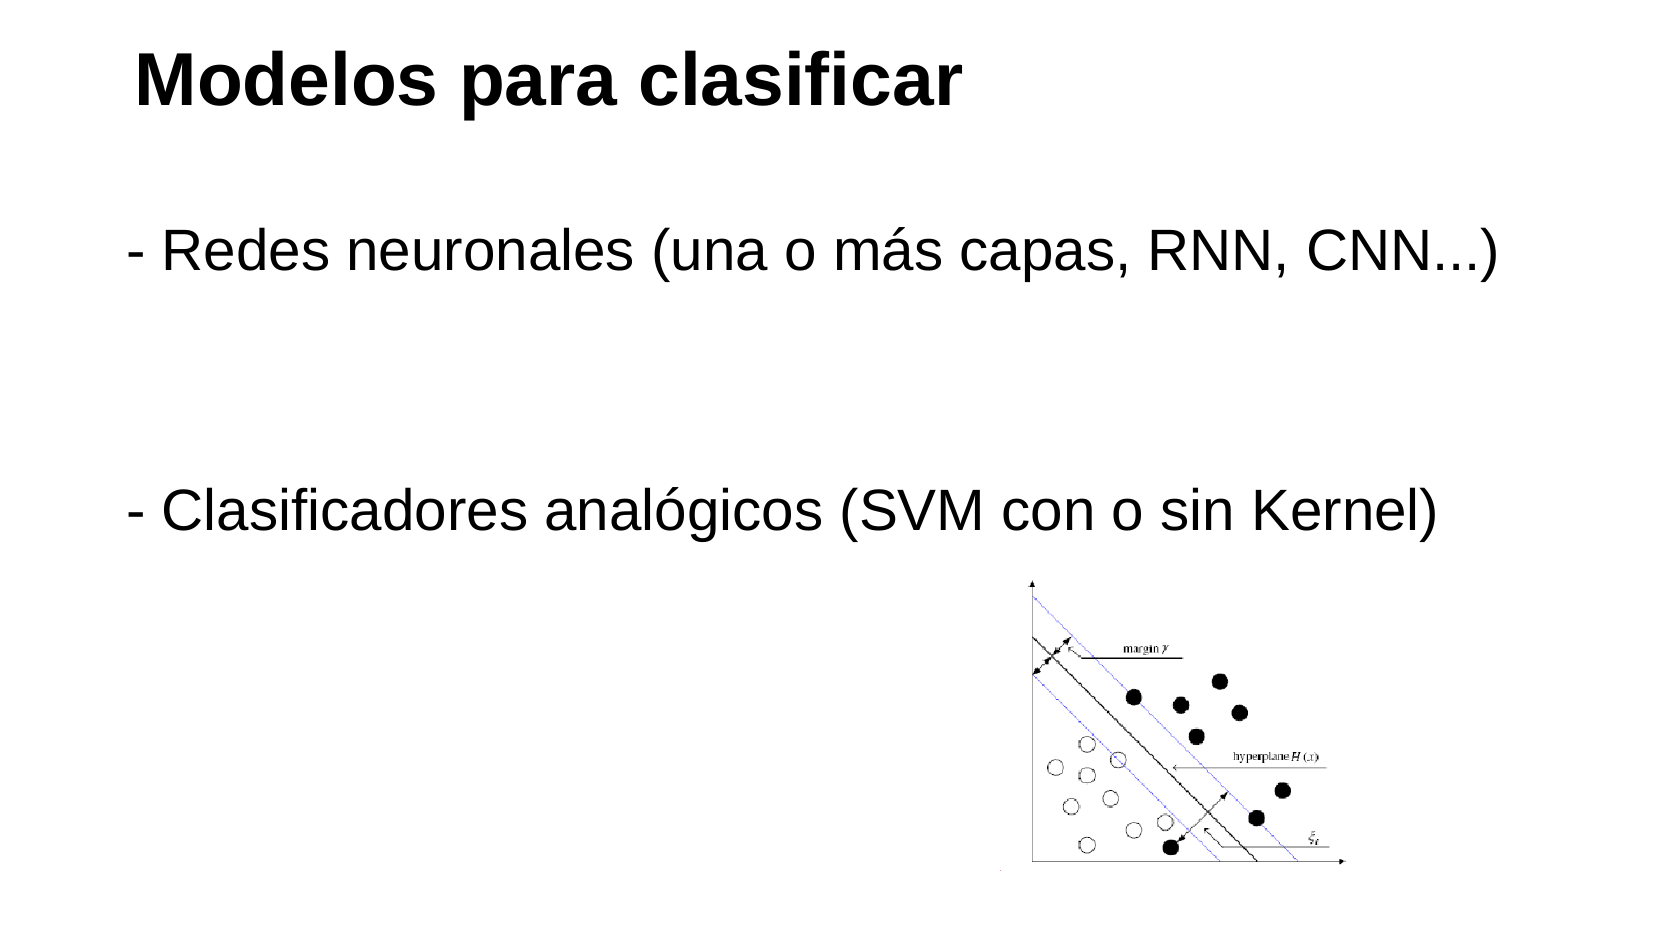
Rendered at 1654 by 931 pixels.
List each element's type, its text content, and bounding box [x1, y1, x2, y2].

text_box - Redes neuronales (una o más capas, RNN, CNN...) - Clasificadores analógicos (SVM con o sin Kernel) [111, 210, 1561, 554]
text_box Modelos para clasificar [120, 30, 1202, 186]
picture [1000, 569, 1381, 871]
